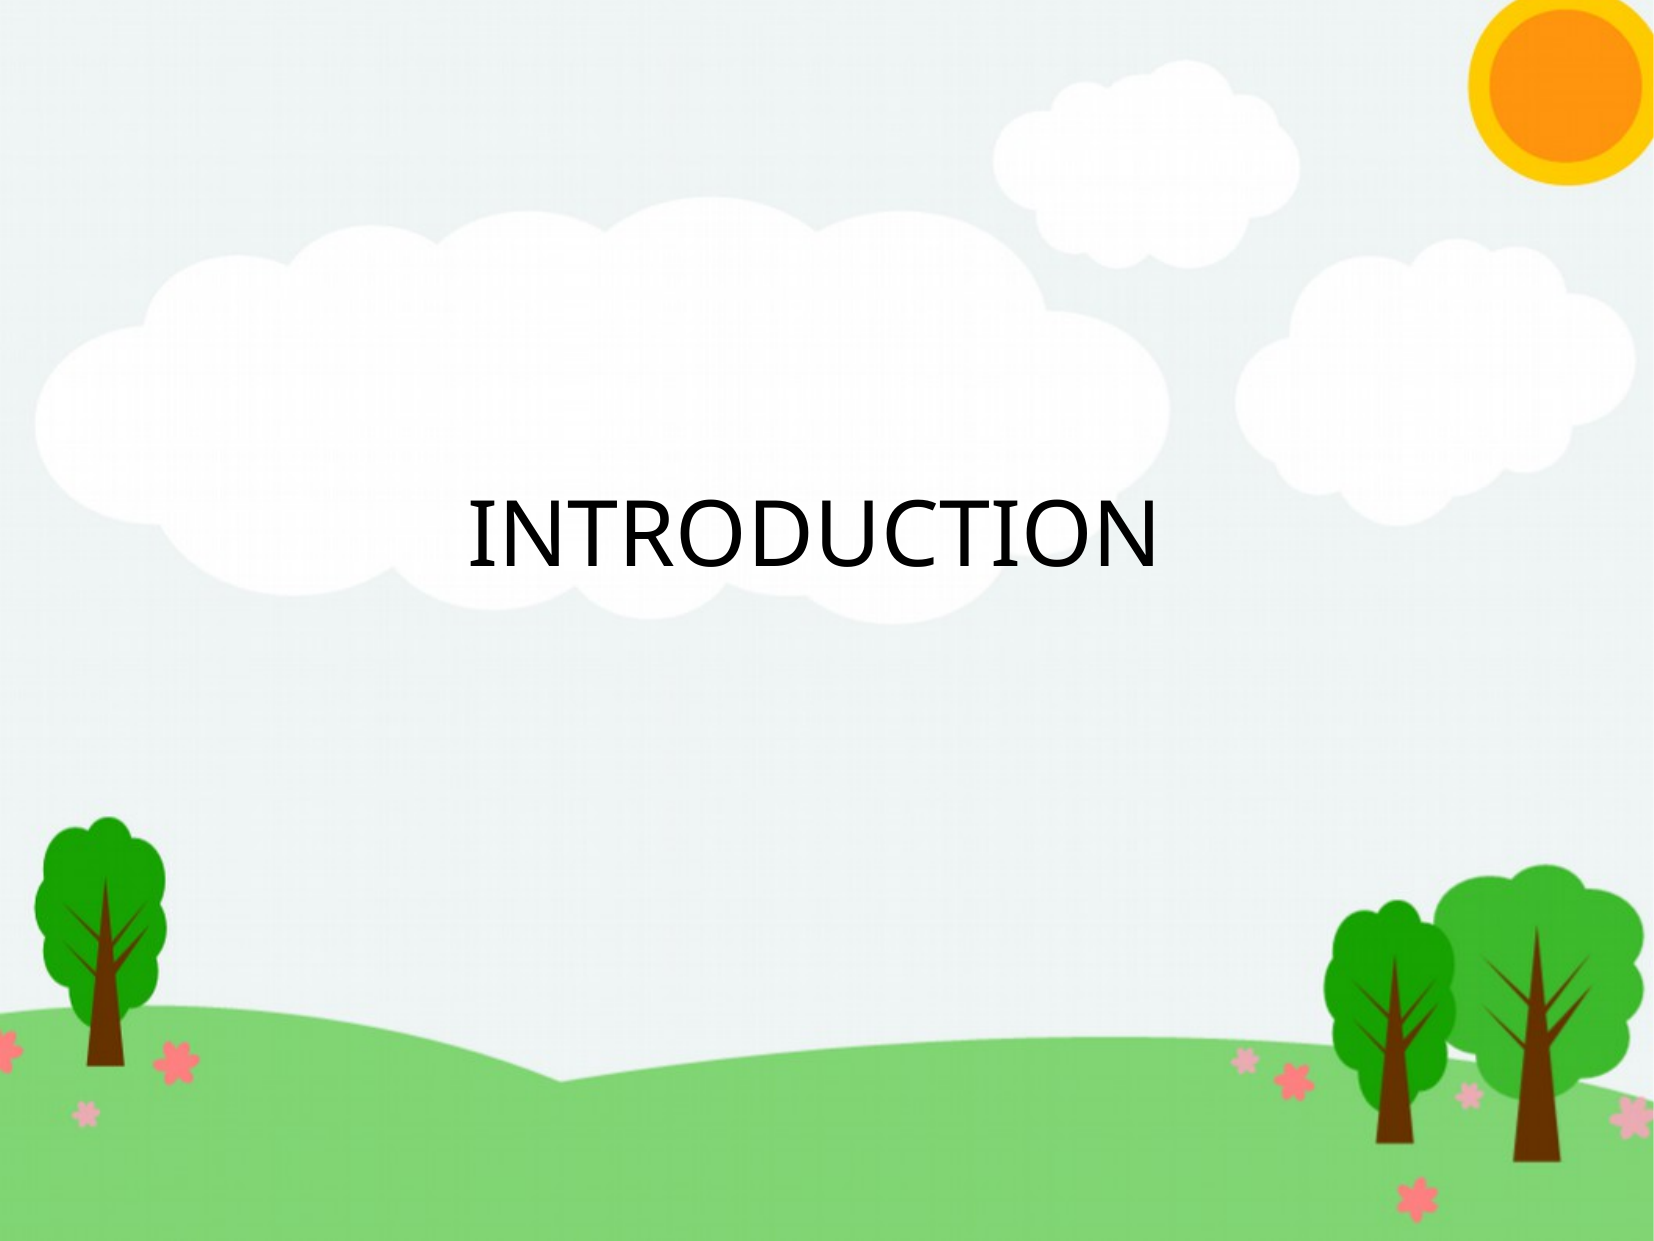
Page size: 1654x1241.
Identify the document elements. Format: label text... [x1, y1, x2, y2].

picture [0, 0, 1654, 1241]
title INTRODUCTION [82, 384, 1548, 678]
